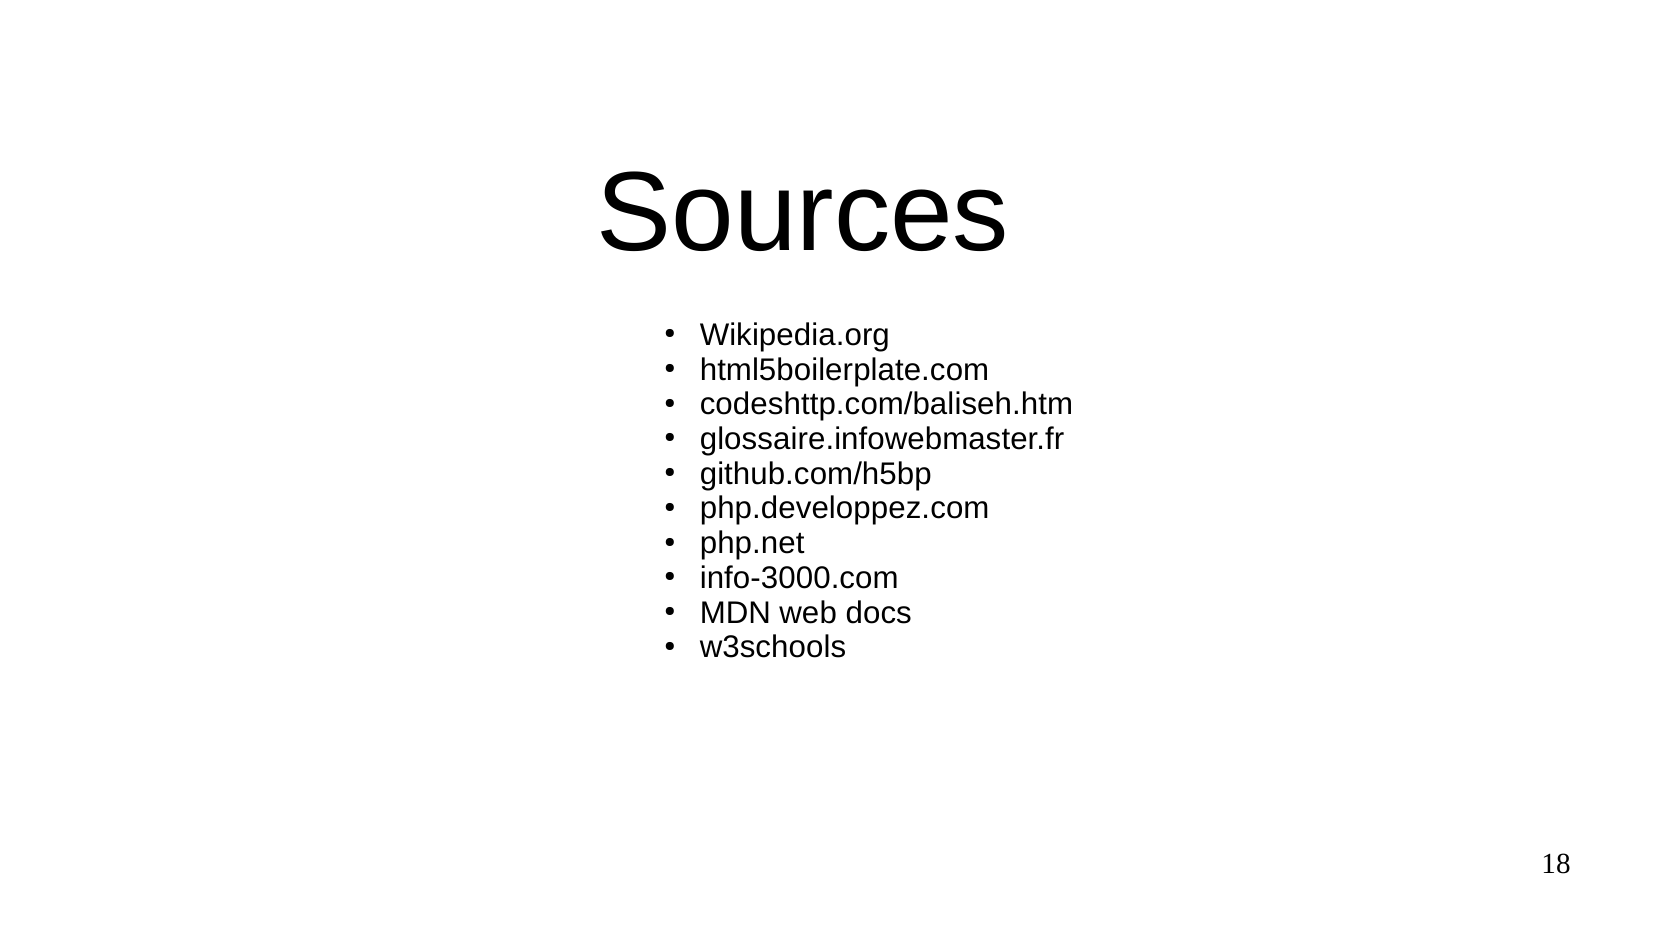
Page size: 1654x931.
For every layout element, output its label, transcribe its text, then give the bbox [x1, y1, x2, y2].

text_box Sources [413, 141, 1193, 288]
text_box Wikipedia.org html5boilerplate.com codeshttp.com/baliseh.htm glossaire.infowebmaster.fr github.com/h5bp php.developpez.com php.net info-3000.com MDN web docs w3schools [649, 309, 1111, 672]
